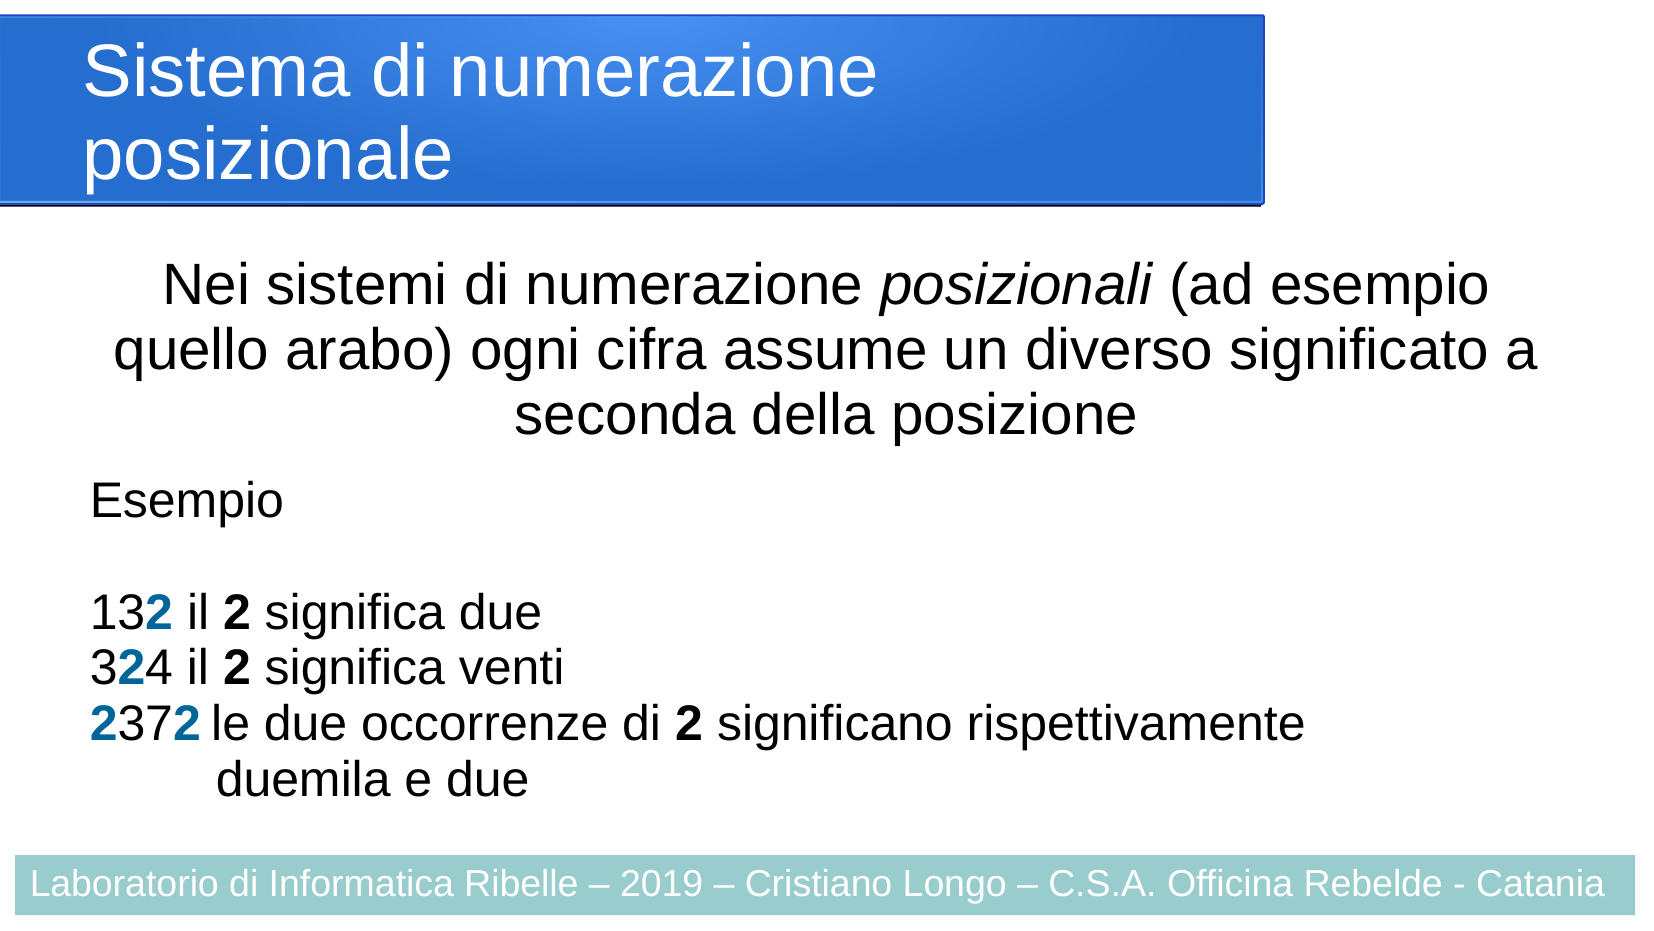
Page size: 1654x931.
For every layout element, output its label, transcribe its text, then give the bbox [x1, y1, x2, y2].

title Sistema di numerazione posizionale [82, 29, 1235, 196]
text_box Laboratorio di Informatica Ribelle – 2019 – Cristiano Longo – C.S.A. Officina Rebelde - Catania [15, 855, 1636, 916]
subtitle Nei sistemi di numerazione posizionali (ad esempio quello arabo) ogni cifra assume un diverso significato a seconda della posizione [82, 233, 1571, 466]
text_box Esempio 132 il 2 significa due 324 il 2 significa venti 2372 le due occorrenze di 2 significano rispettivamente duemila e due [75, 465, 1561, 815]
